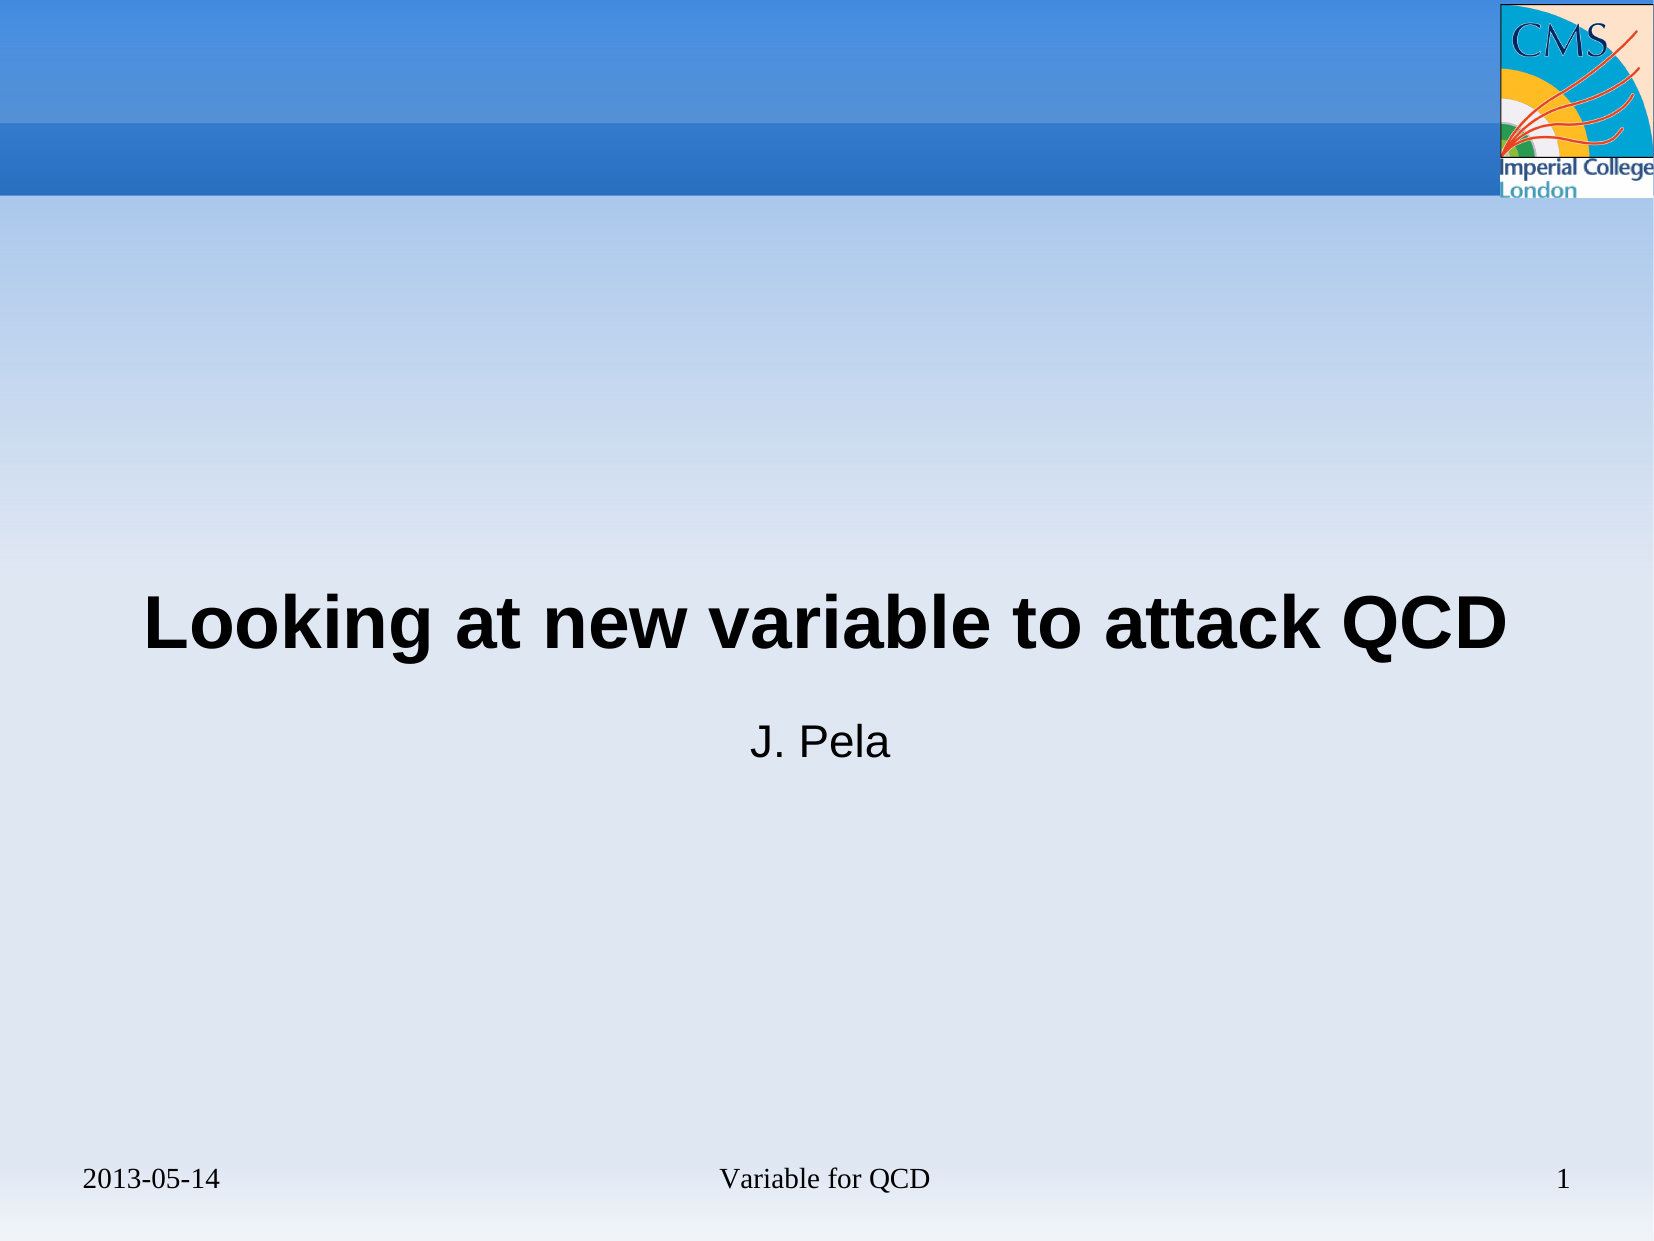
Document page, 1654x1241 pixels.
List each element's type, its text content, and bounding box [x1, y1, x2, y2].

subtitle Looking at new variable to attack QCD J. Pela [82, 290, 1571, 1109]
picture [0, 0, 1654, 1241]
